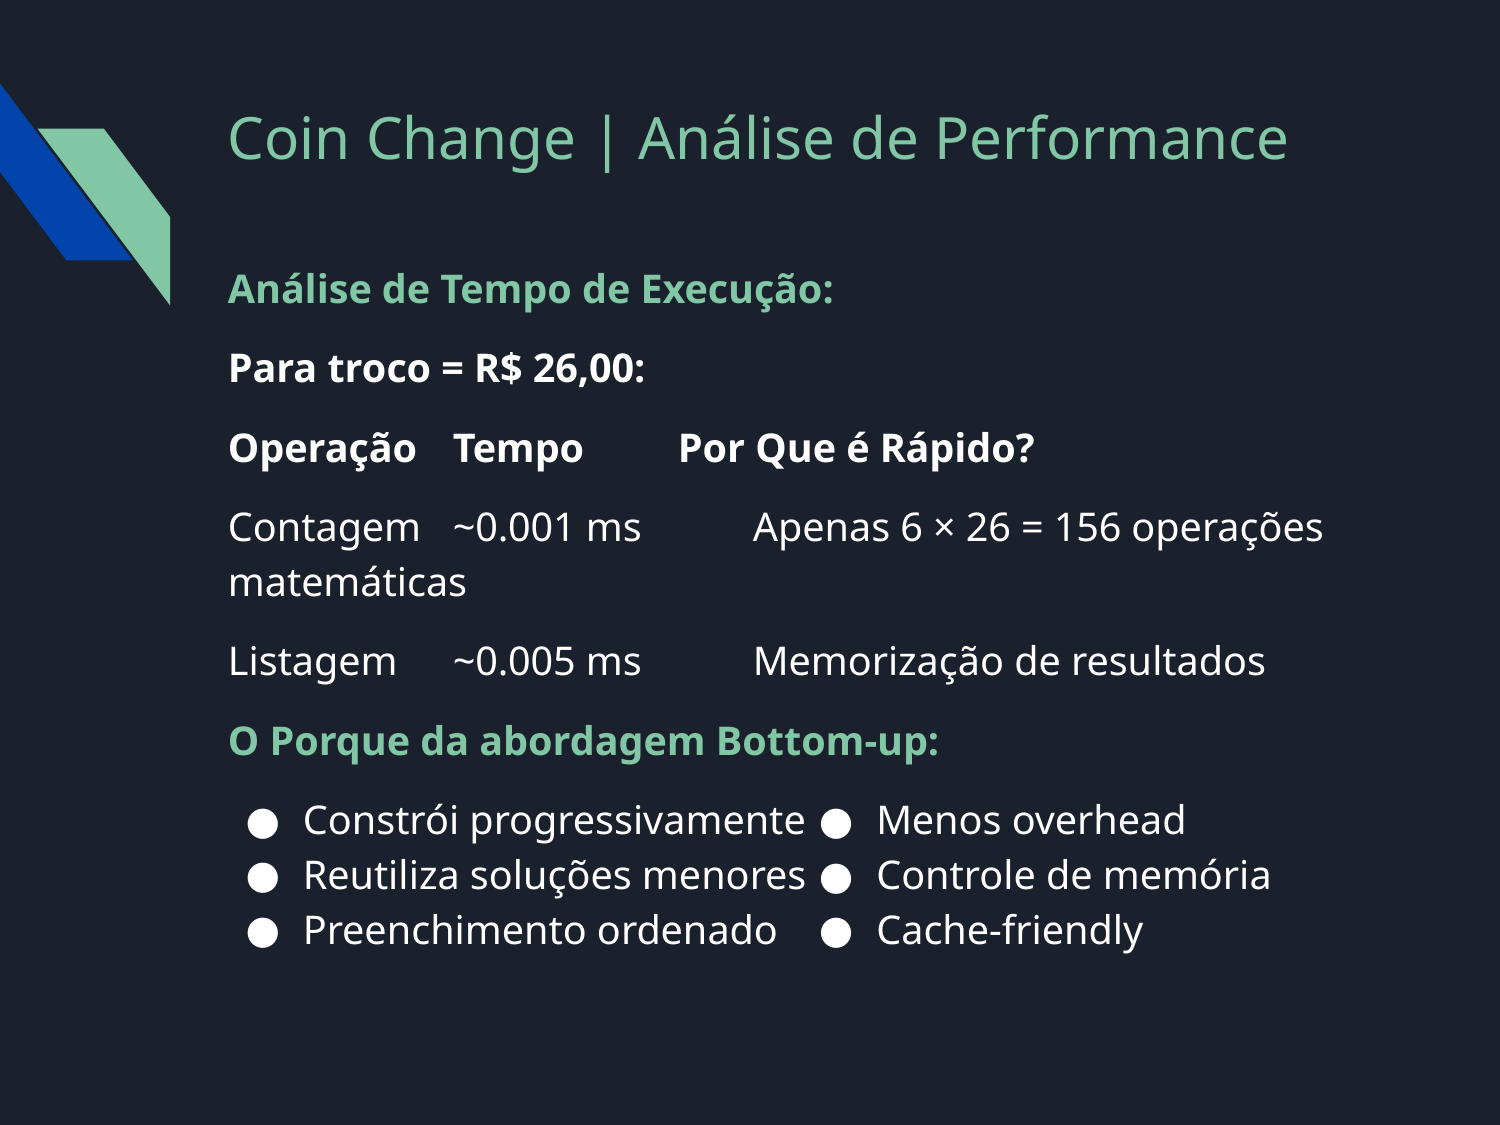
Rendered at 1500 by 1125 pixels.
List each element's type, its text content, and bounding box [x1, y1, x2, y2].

title Coin Change | Análise de Performance [212, 86, 1419, 287]
list Análise de Tempo de Execução: Para troco = R$ 26,00: Operação Tempo Por Que é Rápido? Contagem ~0.001 ms Apenas 6 × 26 = 156 operações matemáticas Listagem ~0.005 ms Memorização de resultados O Porque da abordagem Bottom-up: Constrói progressivamente Reutiliza soluções menores Preenchimento ordenado [212, 241, 1368, 1037]
text_box Menos overhead Controle de memória Cache-friendly [786, 773, 1303, 986]
